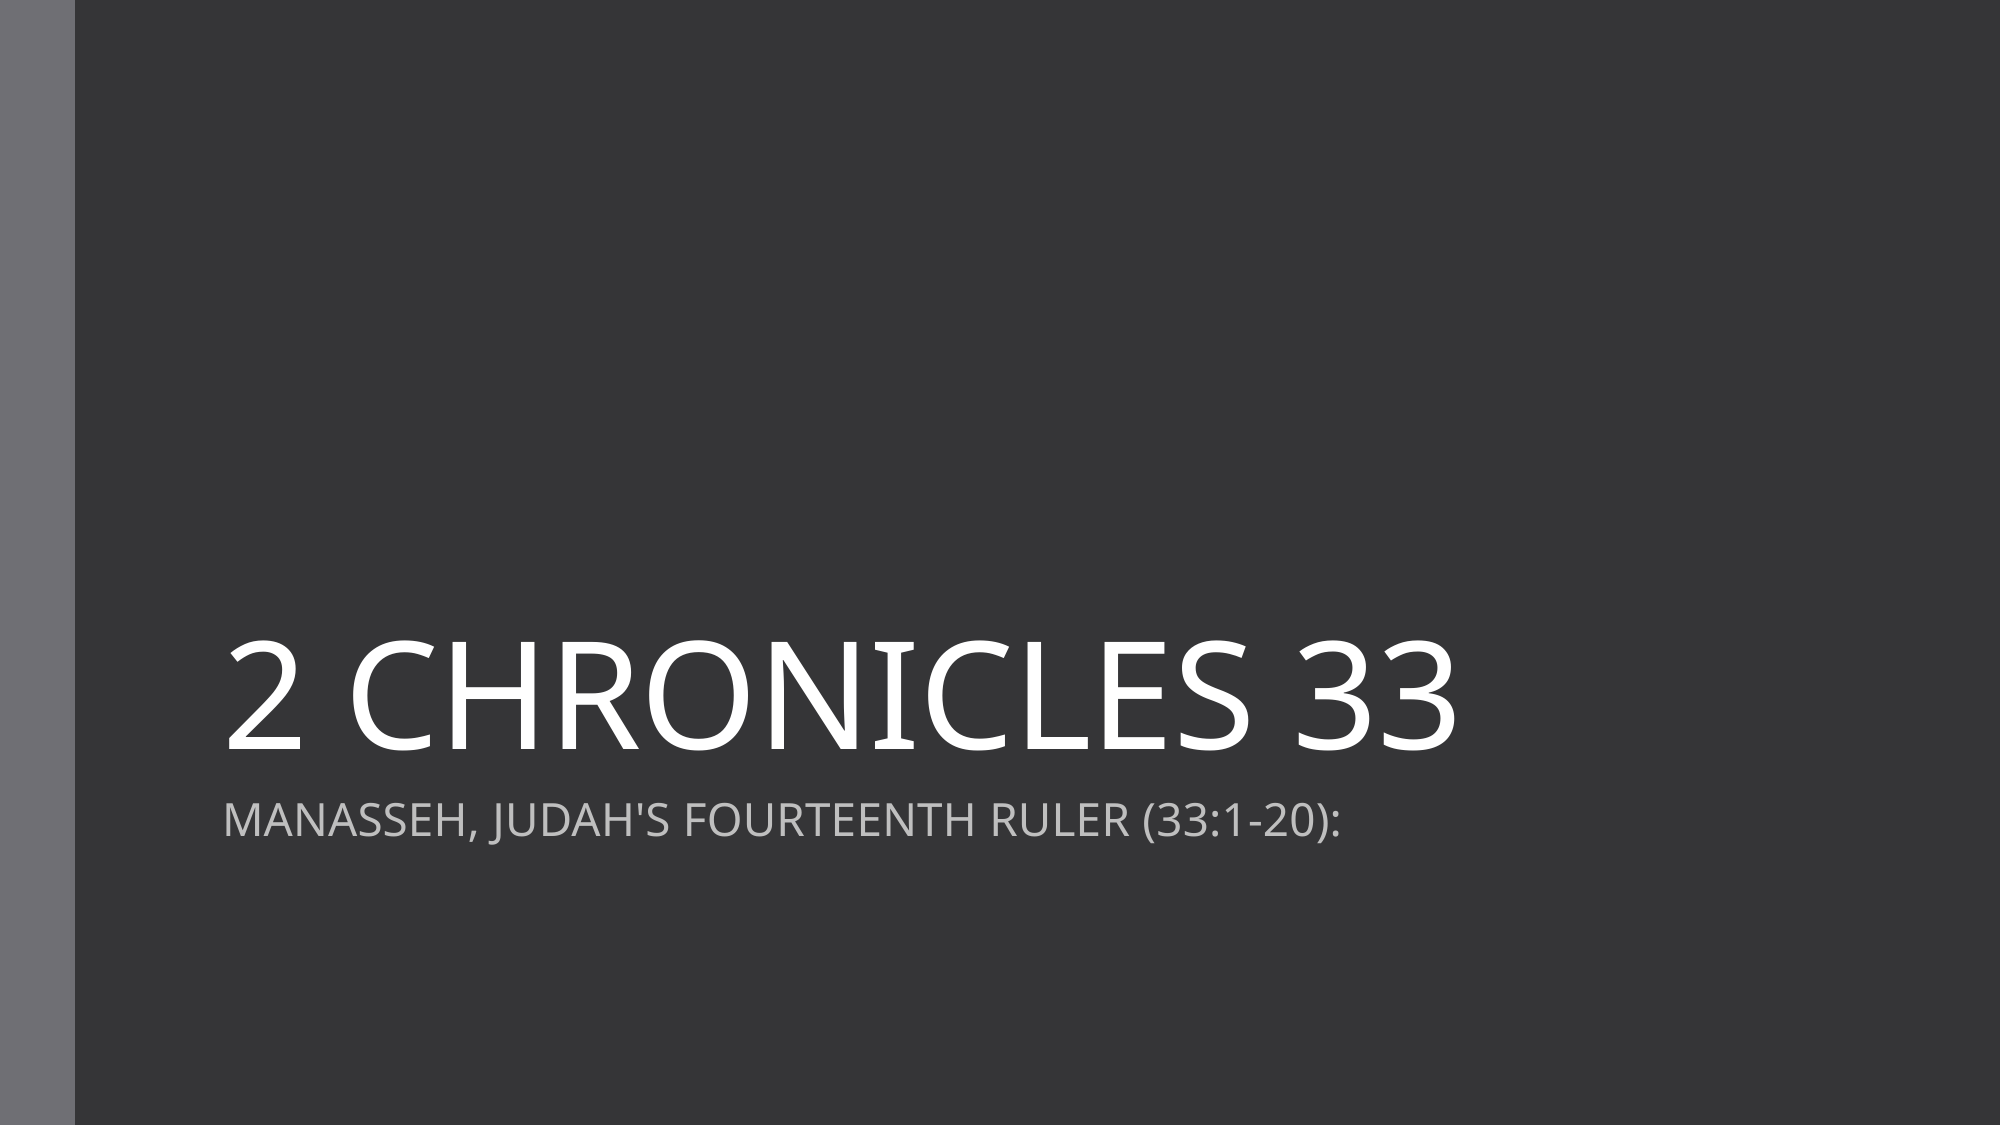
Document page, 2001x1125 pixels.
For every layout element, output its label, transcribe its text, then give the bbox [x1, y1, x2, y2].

title 2 CHRONICLES 33 [206, 124, 1752, 787]
subtitle MANASSEH, JUDAH'S FOURTEENTH RULER (33:1-20): [206, 787, 1752, 1066]
